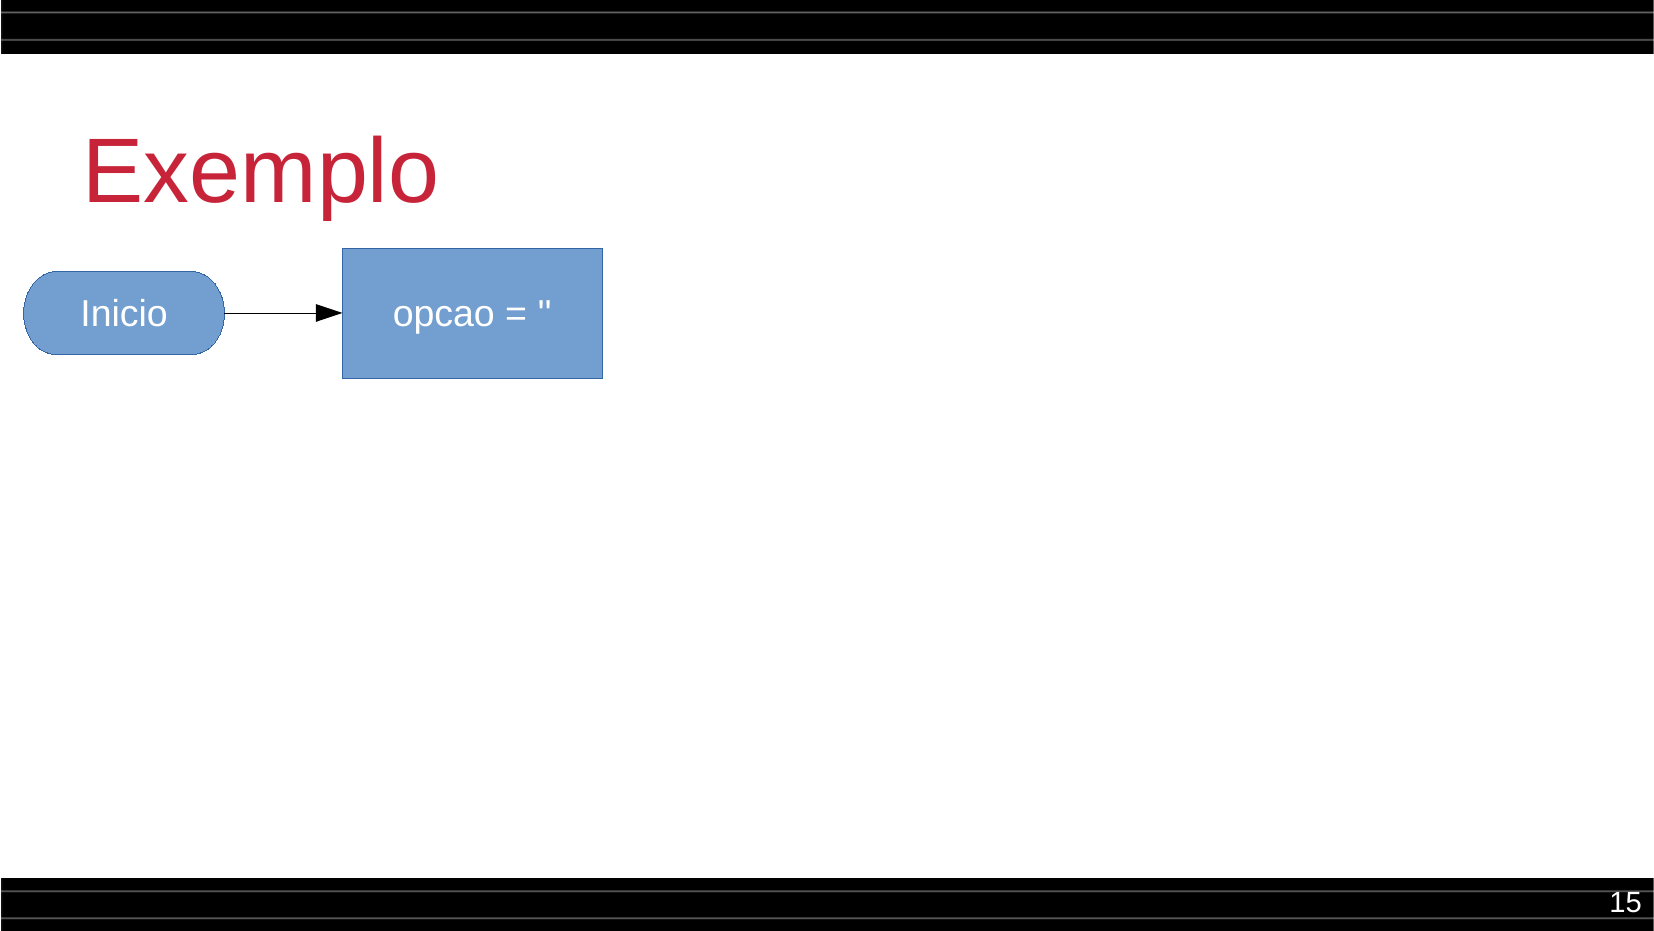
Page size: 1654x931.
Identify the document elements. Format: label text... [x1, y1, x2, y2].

text_box opcao = '' [342, 248, 603, 379]
text_box Inicio [23, 271, 225, 355]
title Exemplo [82, 92, 1571, 249]
picture [1, 878, 1654, 931]
picture [1, 0, 1654, 54]
